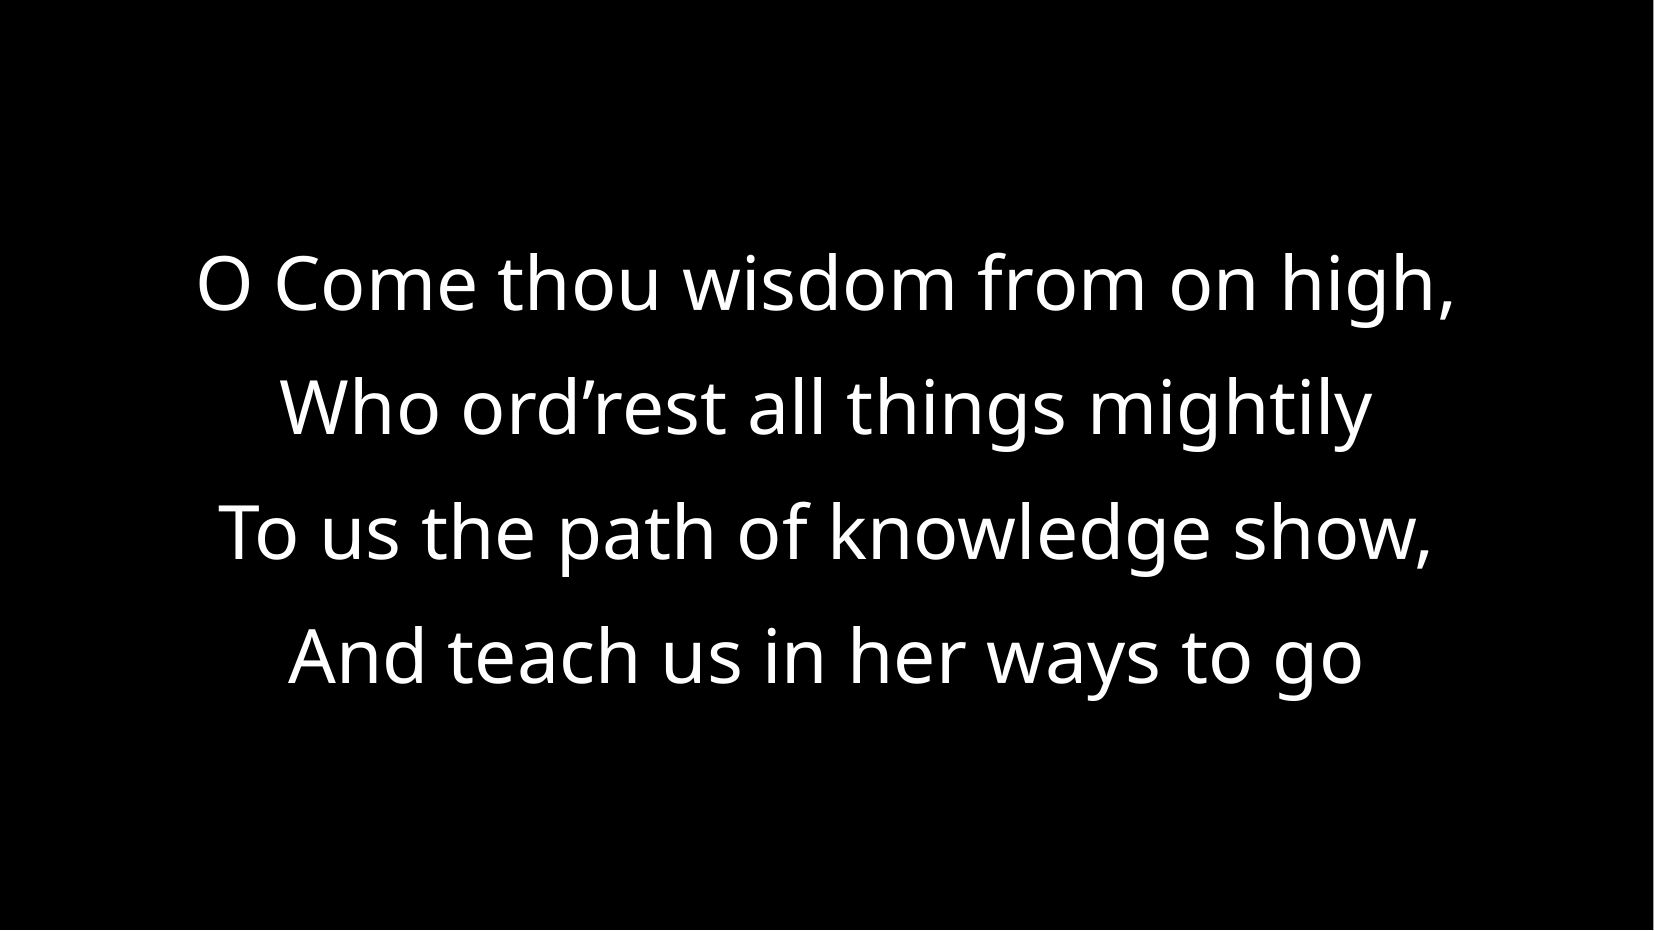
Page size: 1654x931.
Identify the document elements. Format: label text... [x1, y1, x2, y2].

list O Come thou wisdom from on high, Who ord’rest all things mightily To us the path of knowledge show, And teach us in her ways to go [0, 230, 1654, 922]
